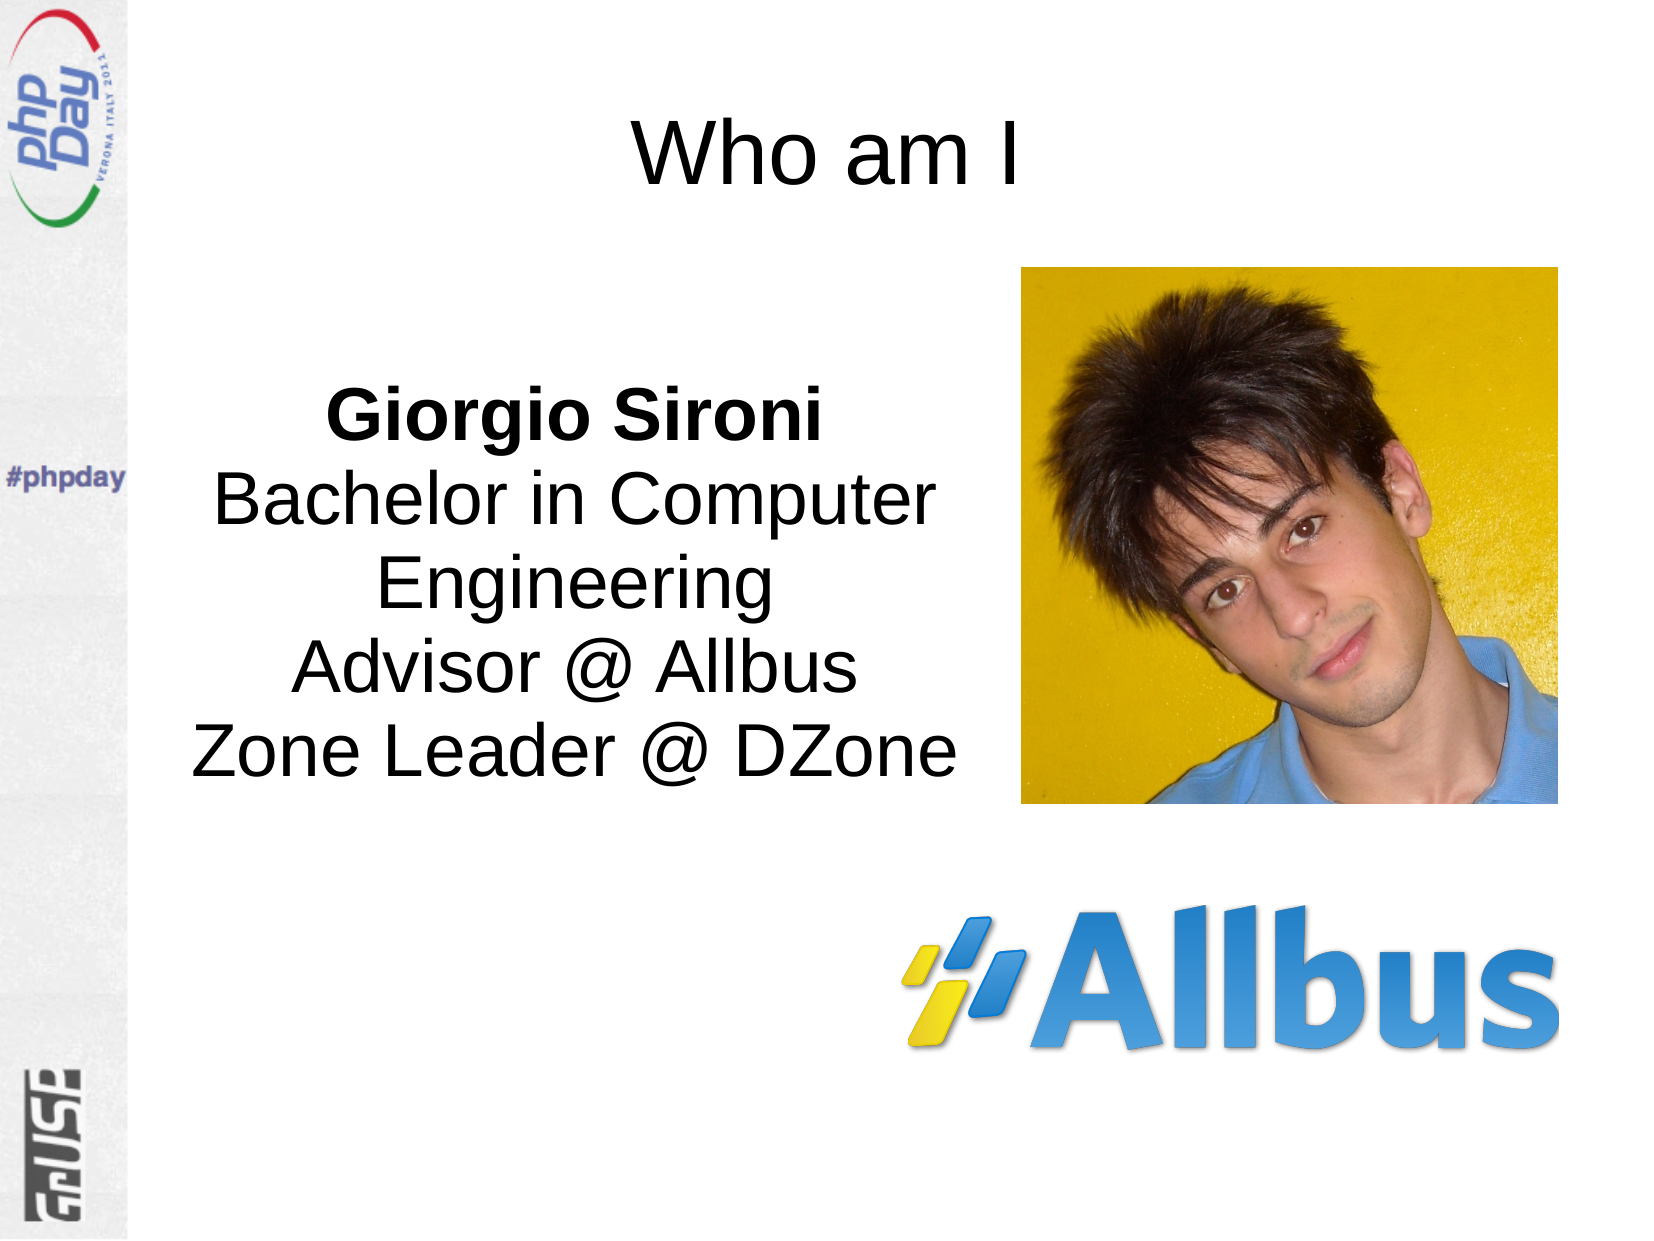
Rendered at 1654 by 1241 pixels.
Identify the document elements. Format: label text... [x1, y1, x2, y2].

title Who am I [82, 49, 1571, 257]
picture [0, 0, 1654, 1241]
subtitle Giorgio Sironi Bachelor in Computer Engineering Advisor @ Allbus Zone Leader @ DZone [178, 290, 972, 876]
